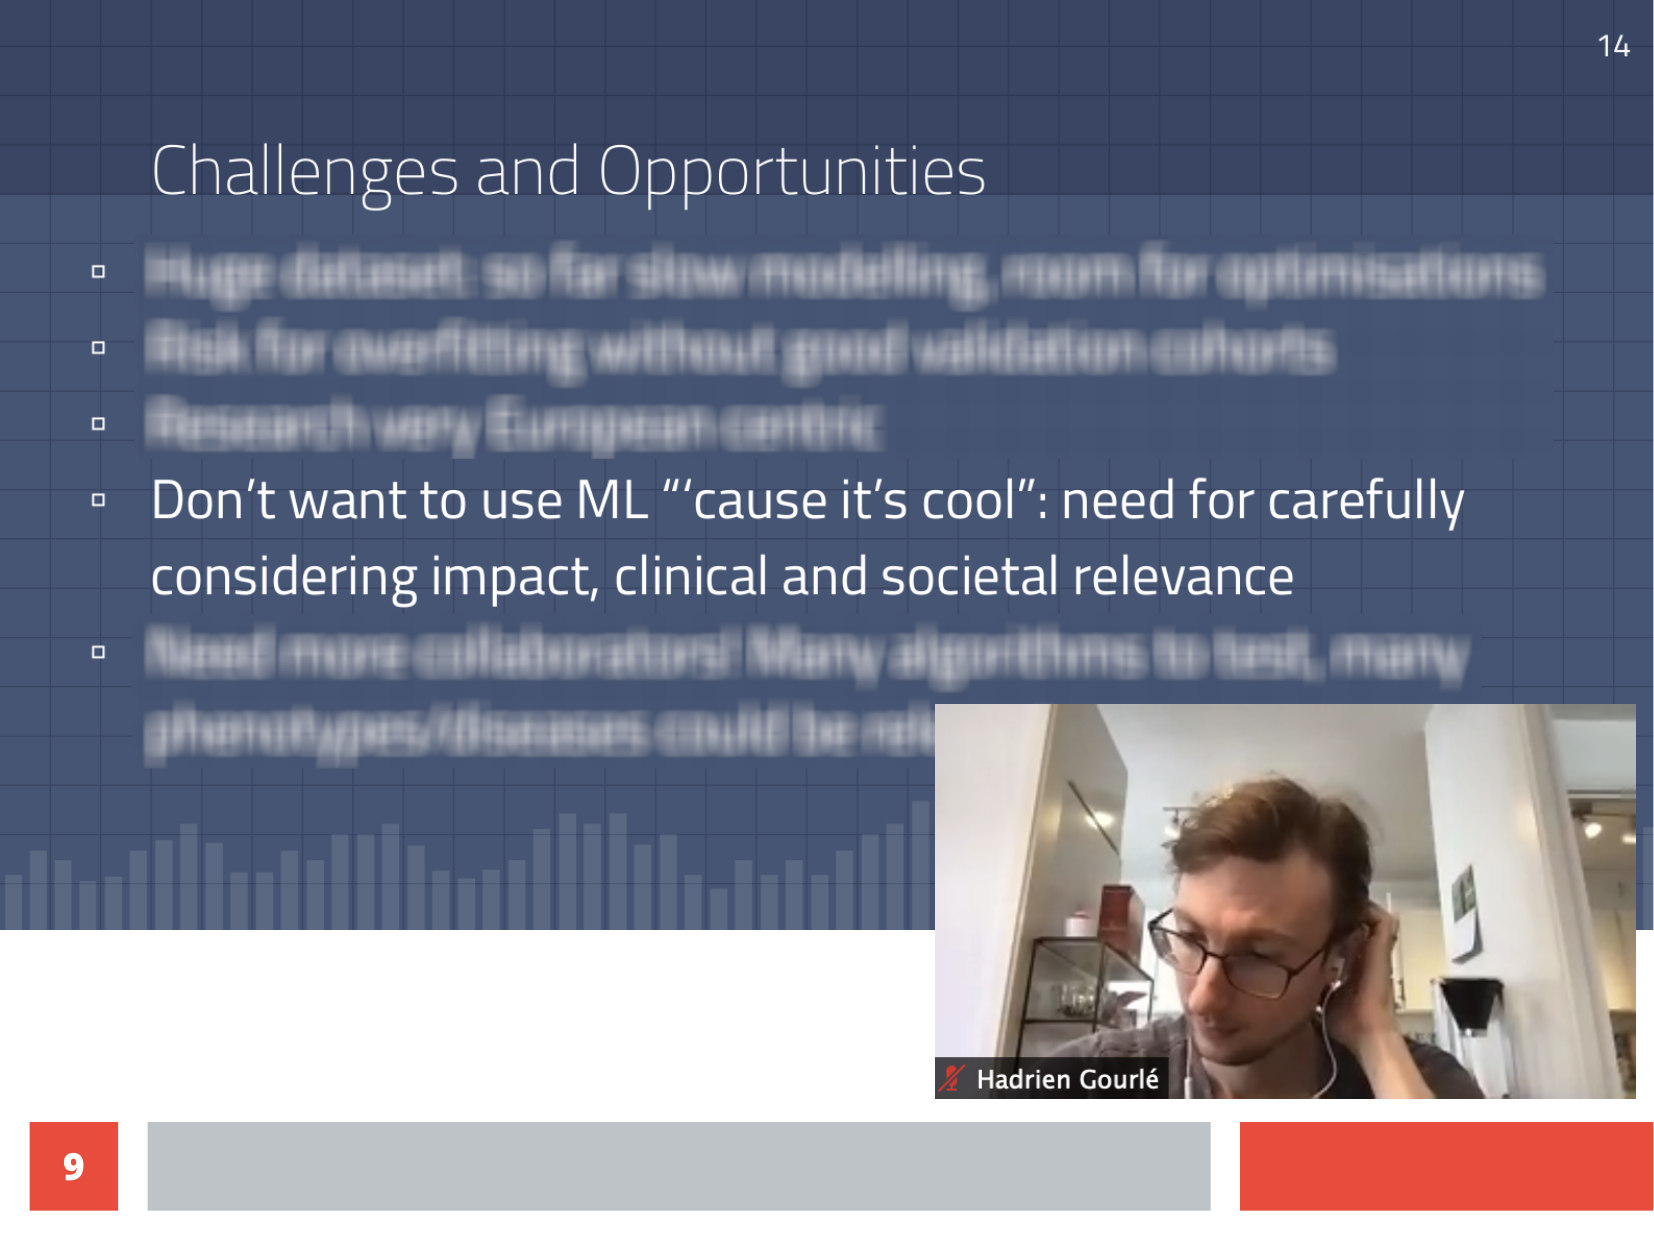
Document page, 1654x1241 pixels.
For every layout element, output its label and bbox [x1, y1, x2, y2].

picture [0, 0, 1654, 1099]
